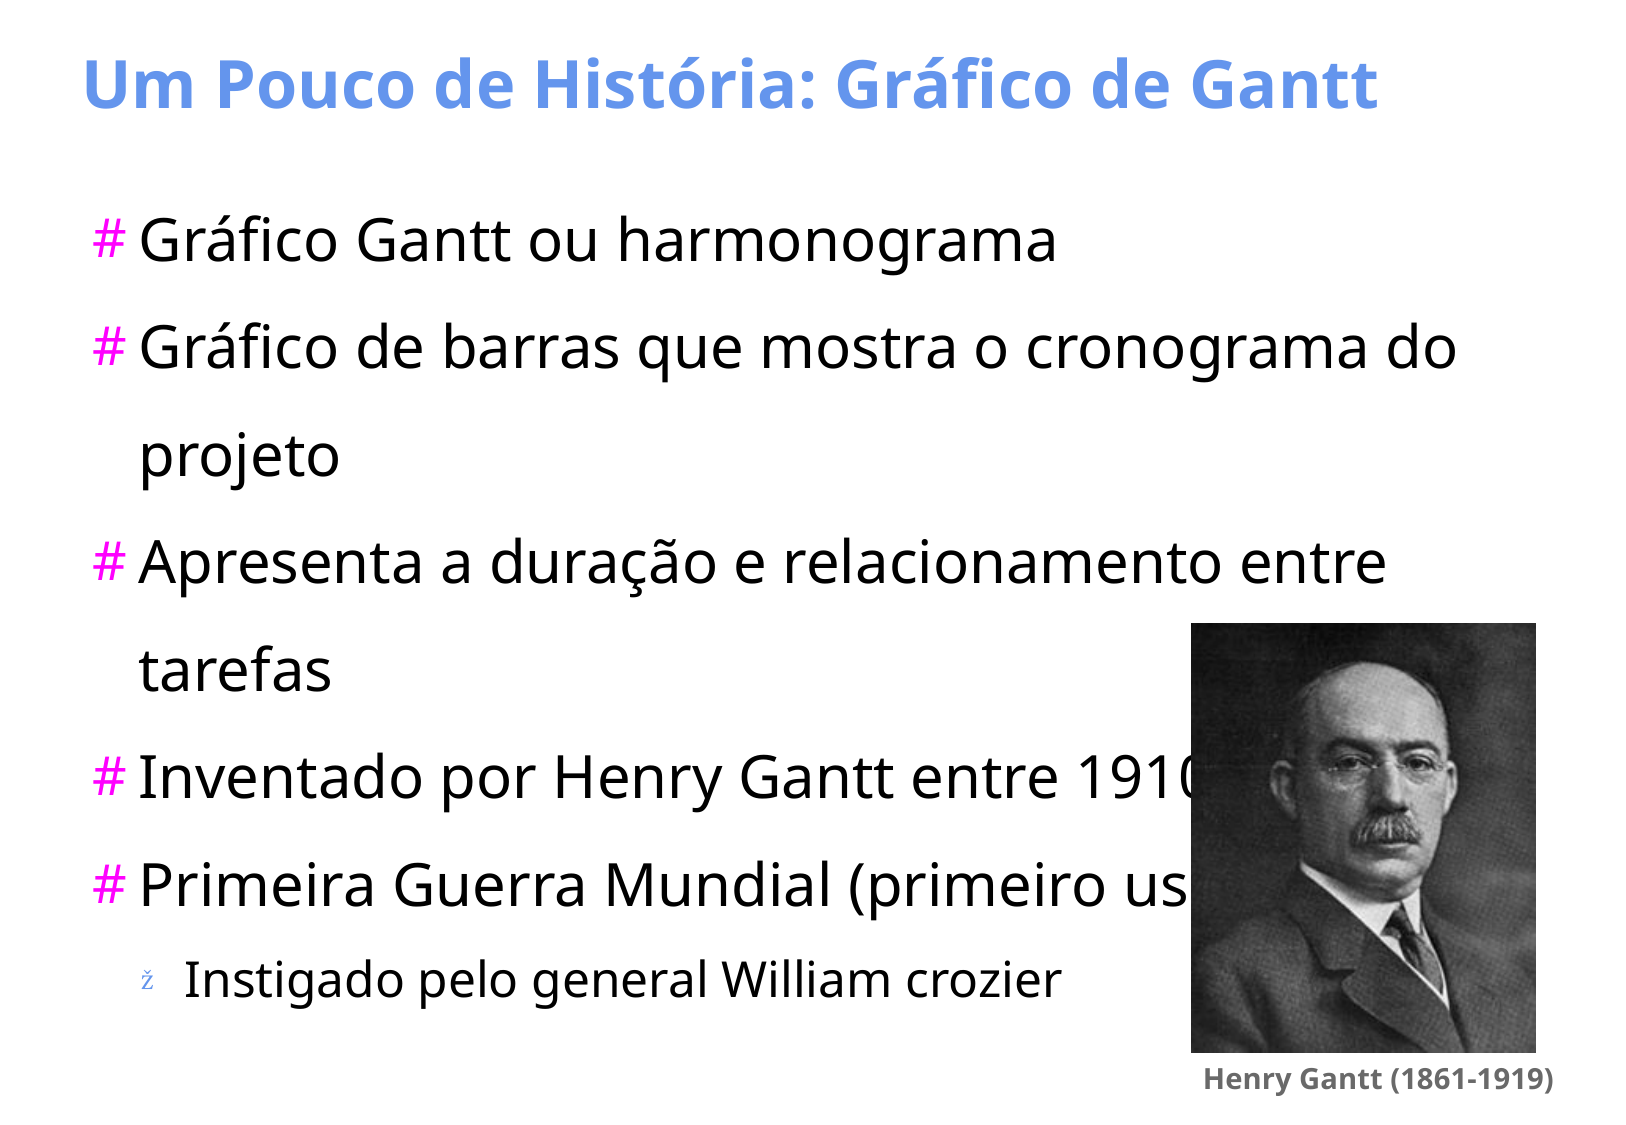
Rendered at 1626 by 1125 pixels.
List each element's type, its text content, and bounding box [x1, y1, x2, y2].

picture [1191, 623, 1536, 1052]
list Gráfico Gantt ou harmonograma Gráfico de barras que mostra o cronograma do projeto Apresenta a duração e relacionamento entre tarefas Inventado por Henry Gantt entre 1910-1915 Primeira Guerra Mundial (primeiro uso) Instigado pelo general William crozier [81, 165, 1544, 1016]
title Um Pouco de História: Gráfico de Gantt [81, 41, 1544, 122]
text_box Henry Gantt (1861-1919) [1188, 1052, 1626, 1125]
